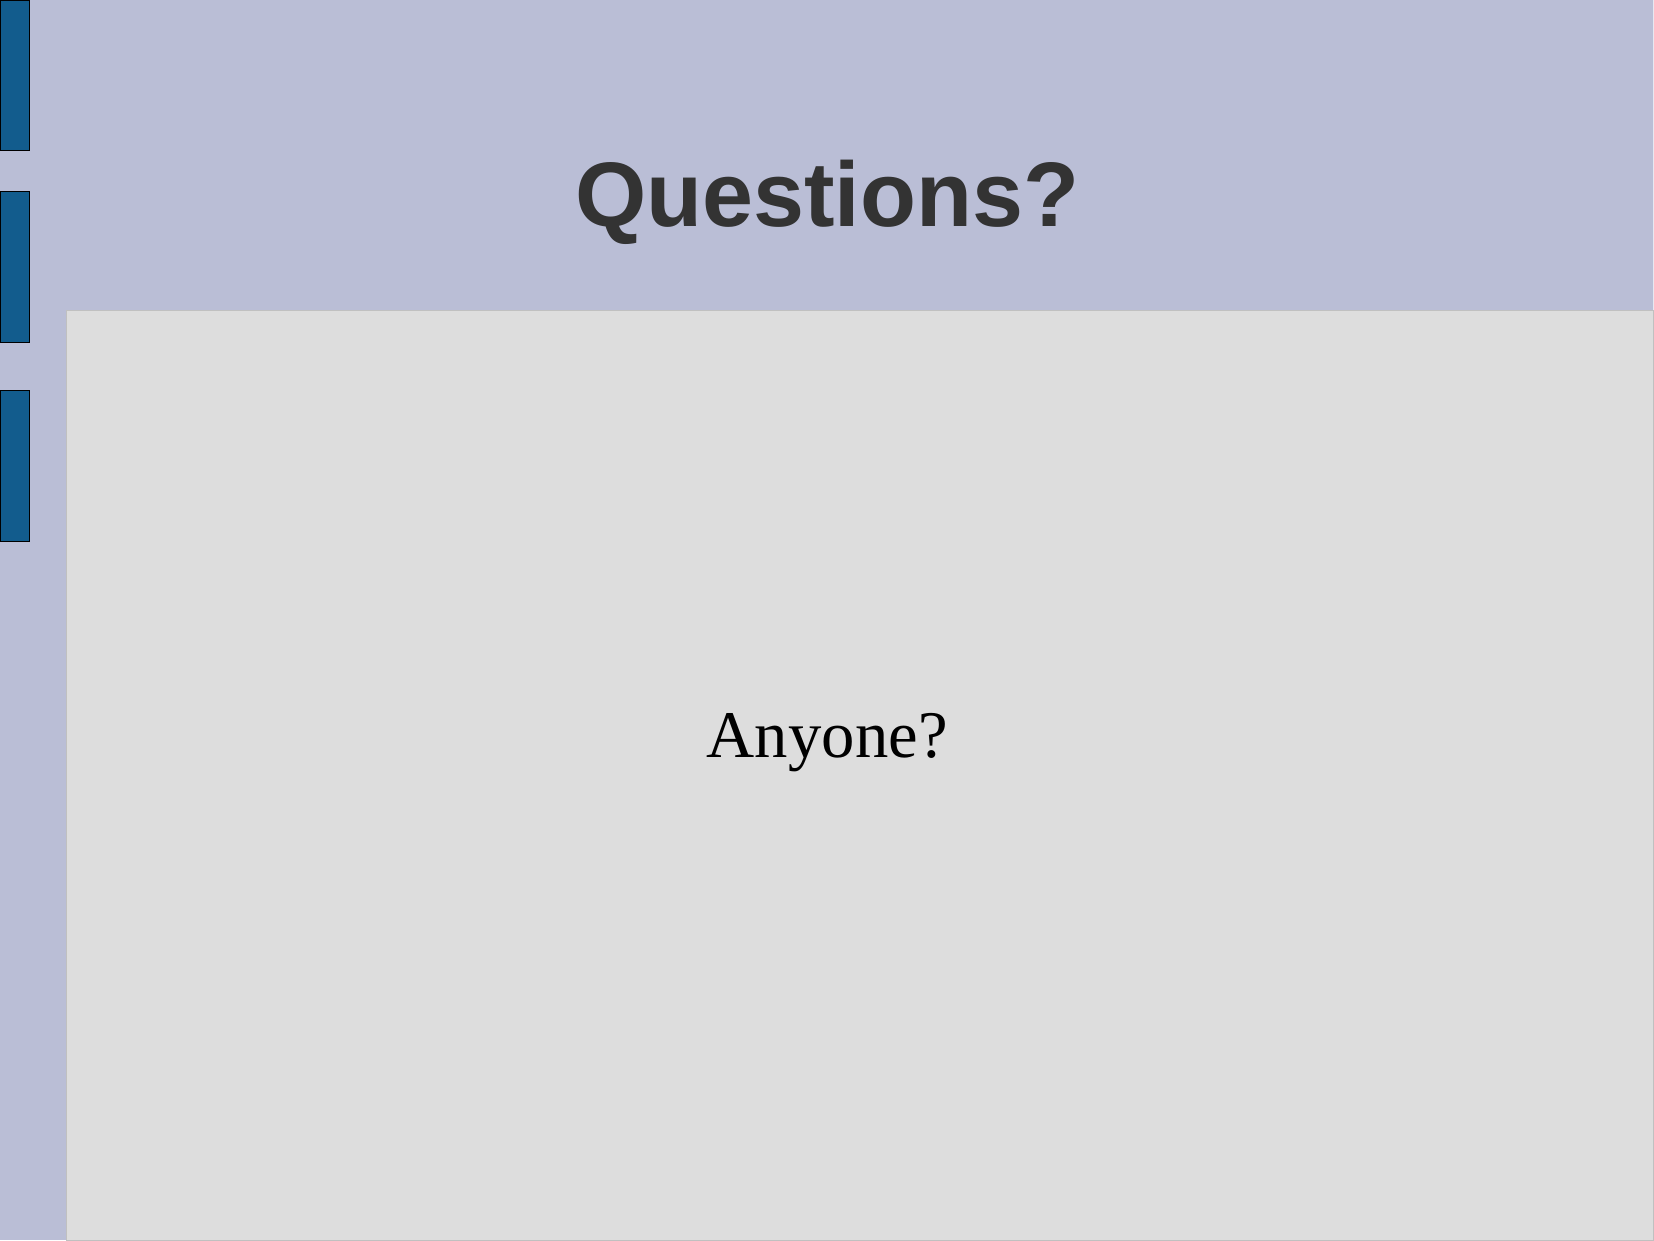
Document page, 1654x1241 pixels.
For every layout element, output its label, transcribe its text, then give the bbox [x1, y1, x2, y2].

title Questions? [121, 91, 1534, 299]
subtitle Anyone? [121, 344, 1534, 1127]
